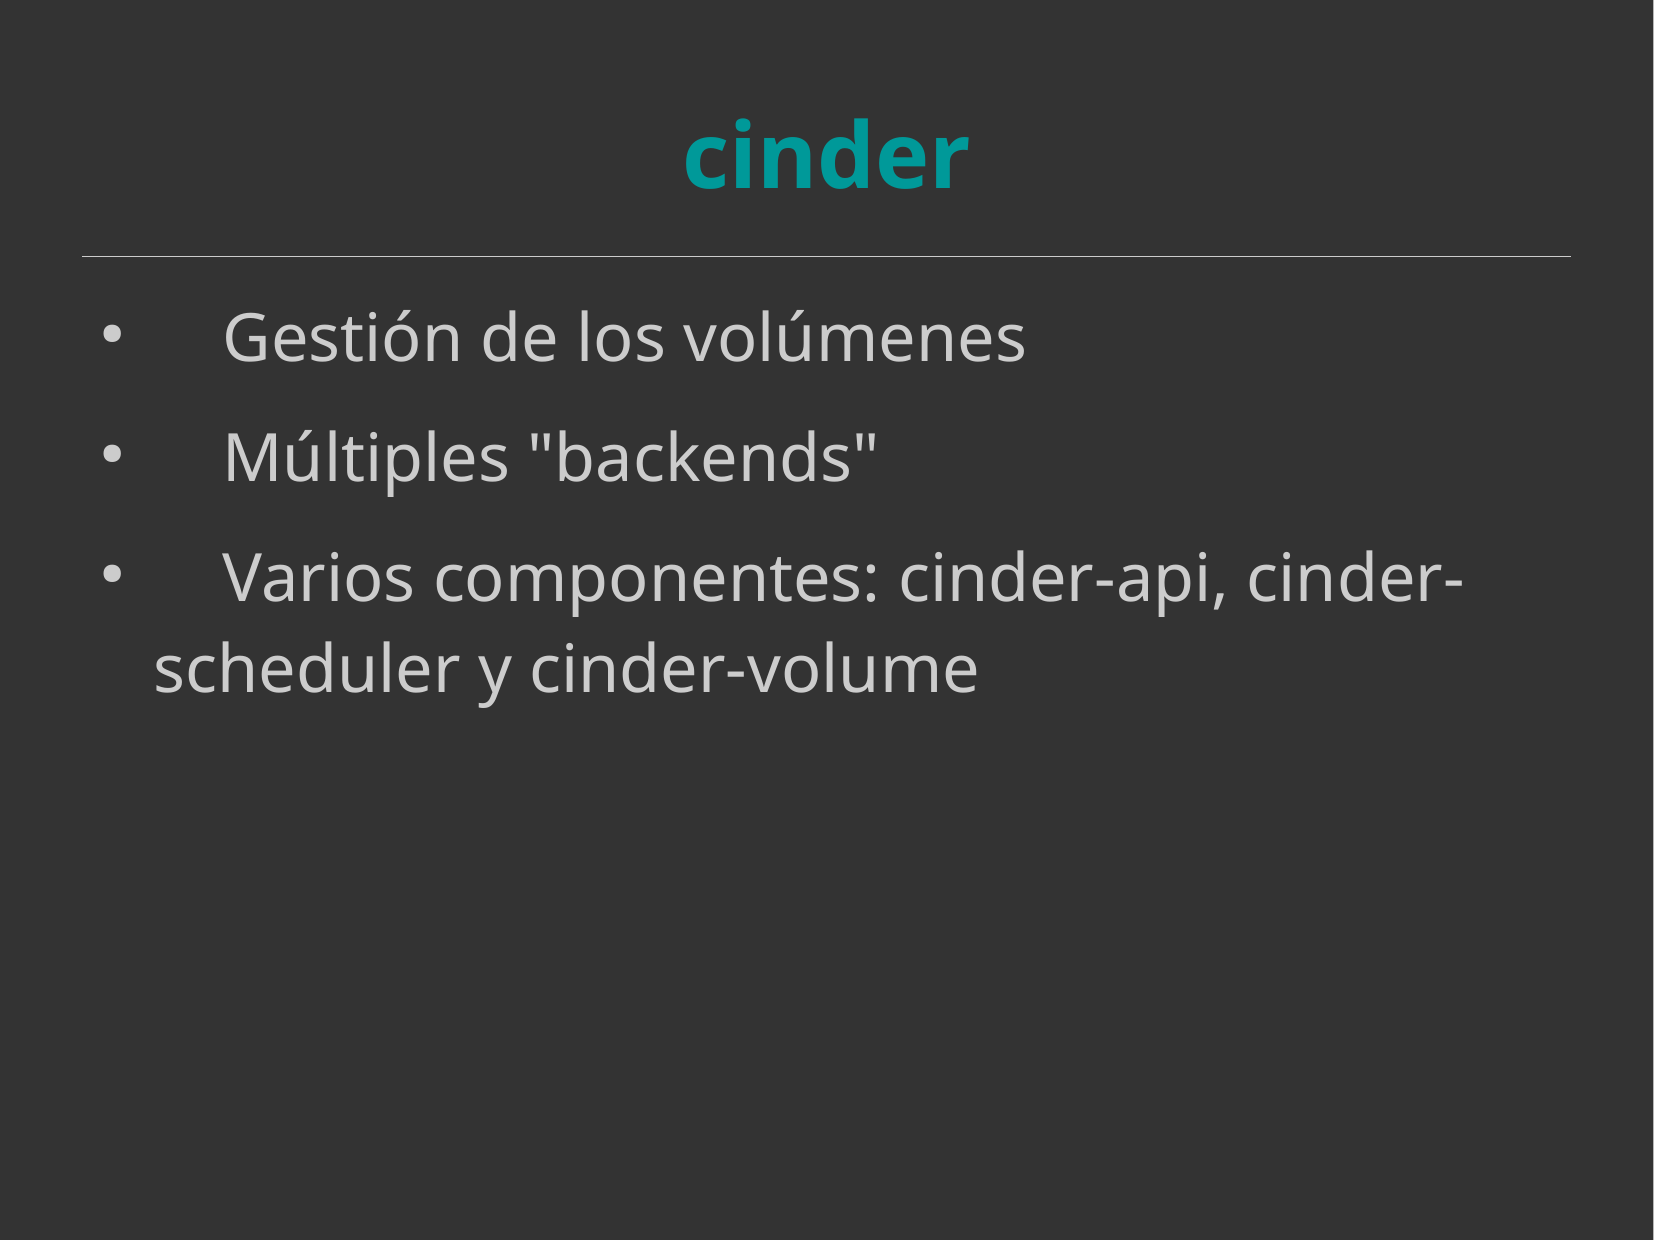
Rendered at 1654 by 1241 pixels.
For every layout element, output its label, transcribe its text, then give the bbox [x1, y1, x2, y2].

list Gestión de los volúmenes Múltiples "backends" Varios componentes: cinder-api, cinder-scheduler y cinder-volume [82, 290, 1571, 1010]
title cinder [82, 49, 1571, 257]
